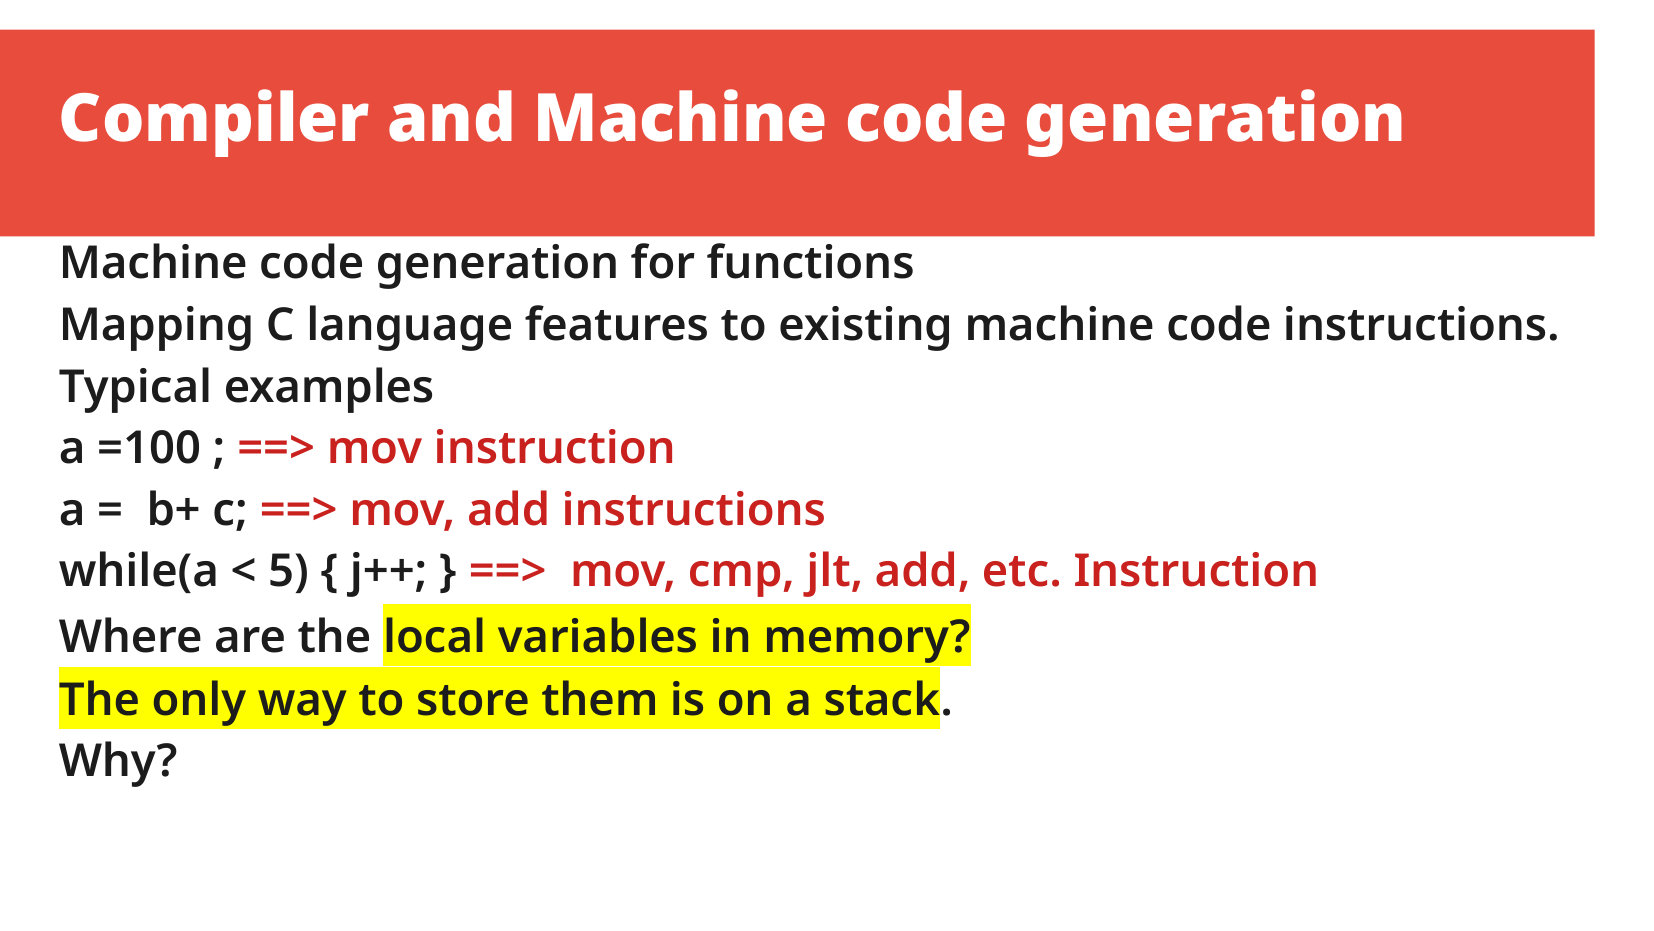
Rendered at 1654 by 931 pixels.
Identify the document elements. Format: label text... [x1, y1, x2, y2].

title Compiler and Machine code generation [59, 44, 1595, 156]
list Machine code generation for functions Mapping C language features to existing machine code instructions. Typical examples a =100 ; ==> mov instruction a = b+ c; ==> mov, add instructions while(a < 5) { j++; } ==> mov, cmp, jlt, add, etc. Instruction Where are the local variables in memory? The only way to store them is on a stack. Why? [59, 243, 1565, 820]
